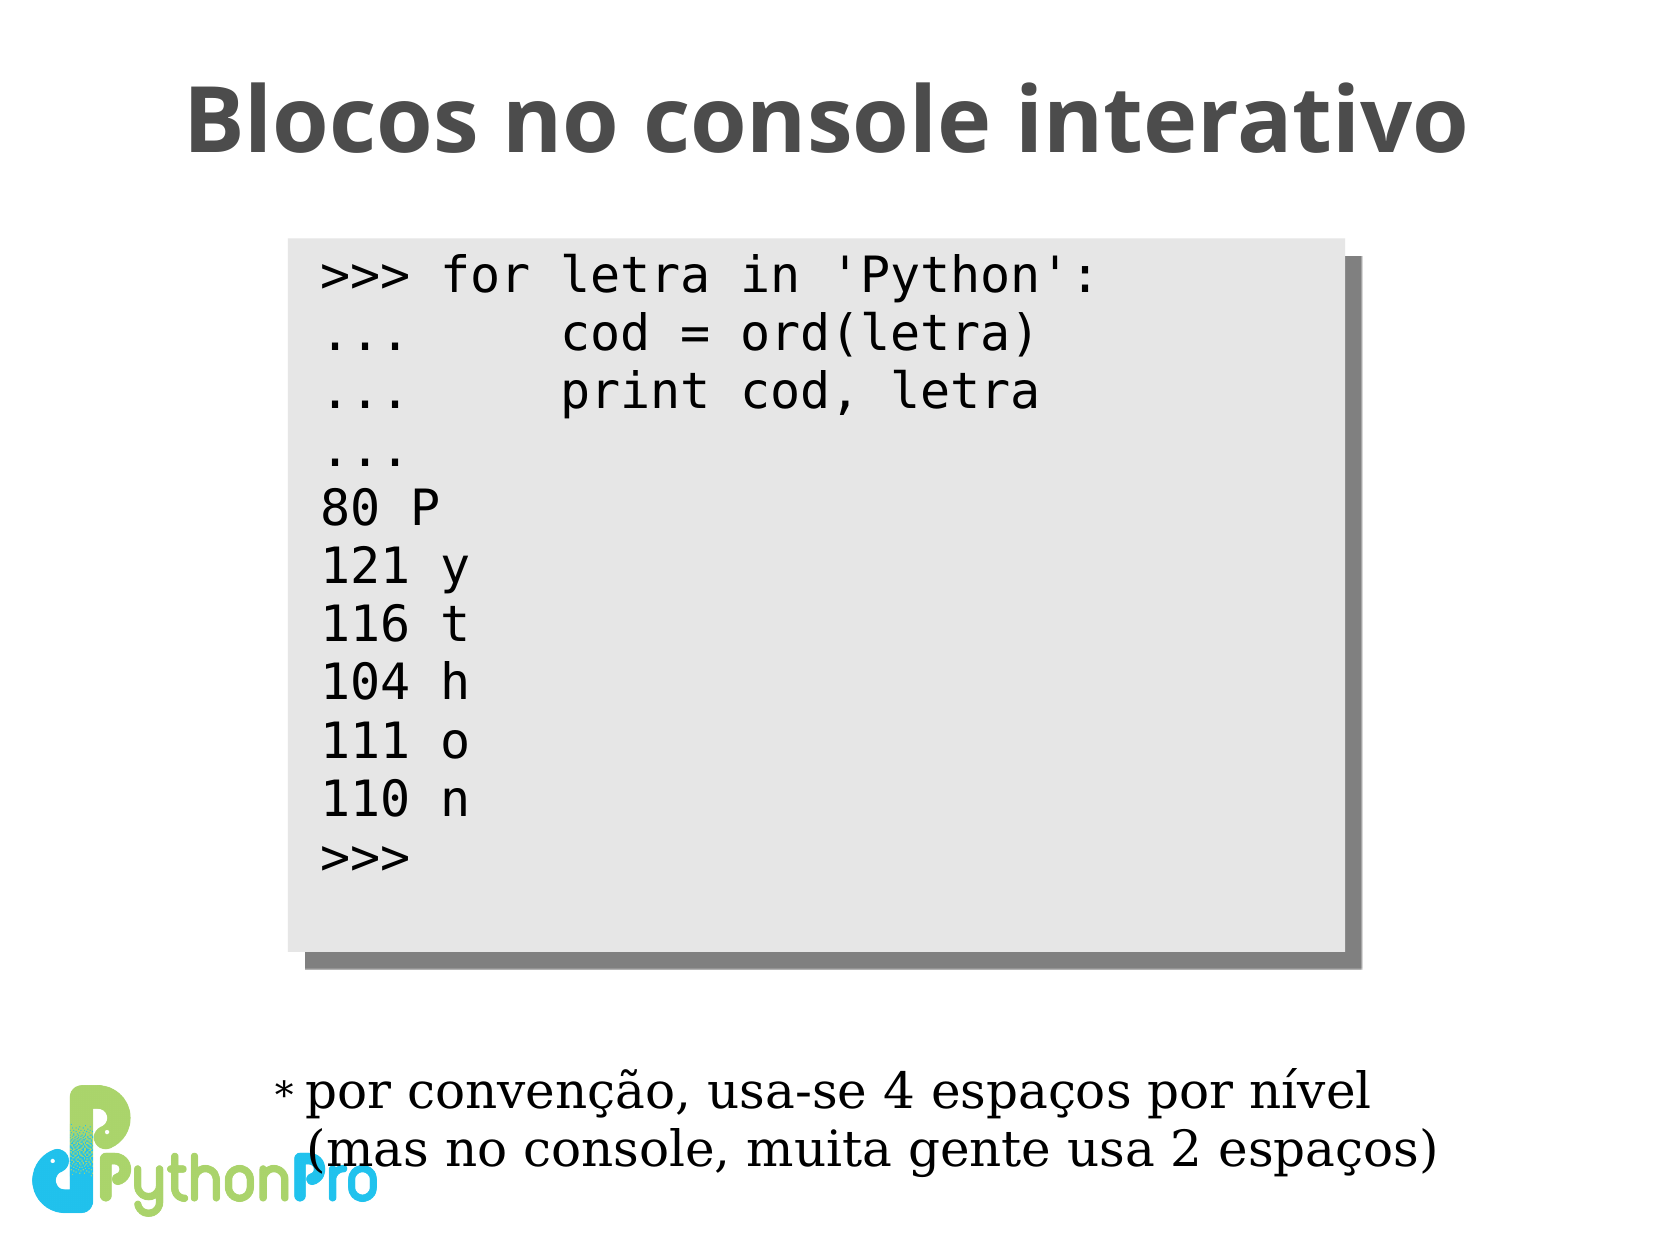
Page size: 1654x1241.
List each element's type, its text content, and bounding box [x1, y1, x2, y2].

picture [32, 1085, 377, 1217]
title Blocos no console interativo [82, 13, 1571, 222]
text_box >>> for letra in 'Python': ... cod = ord(letra) ... print cod, letra ... 80 P 121 y 116 t 104 h 111 o 110 n >>> [287, 238, 1346, 952]
text_box * por convenção, usa-se 4 espaços por nível (mas no console, muita gente usa 2 espaços) [260, 1054, 1455, 1186]
